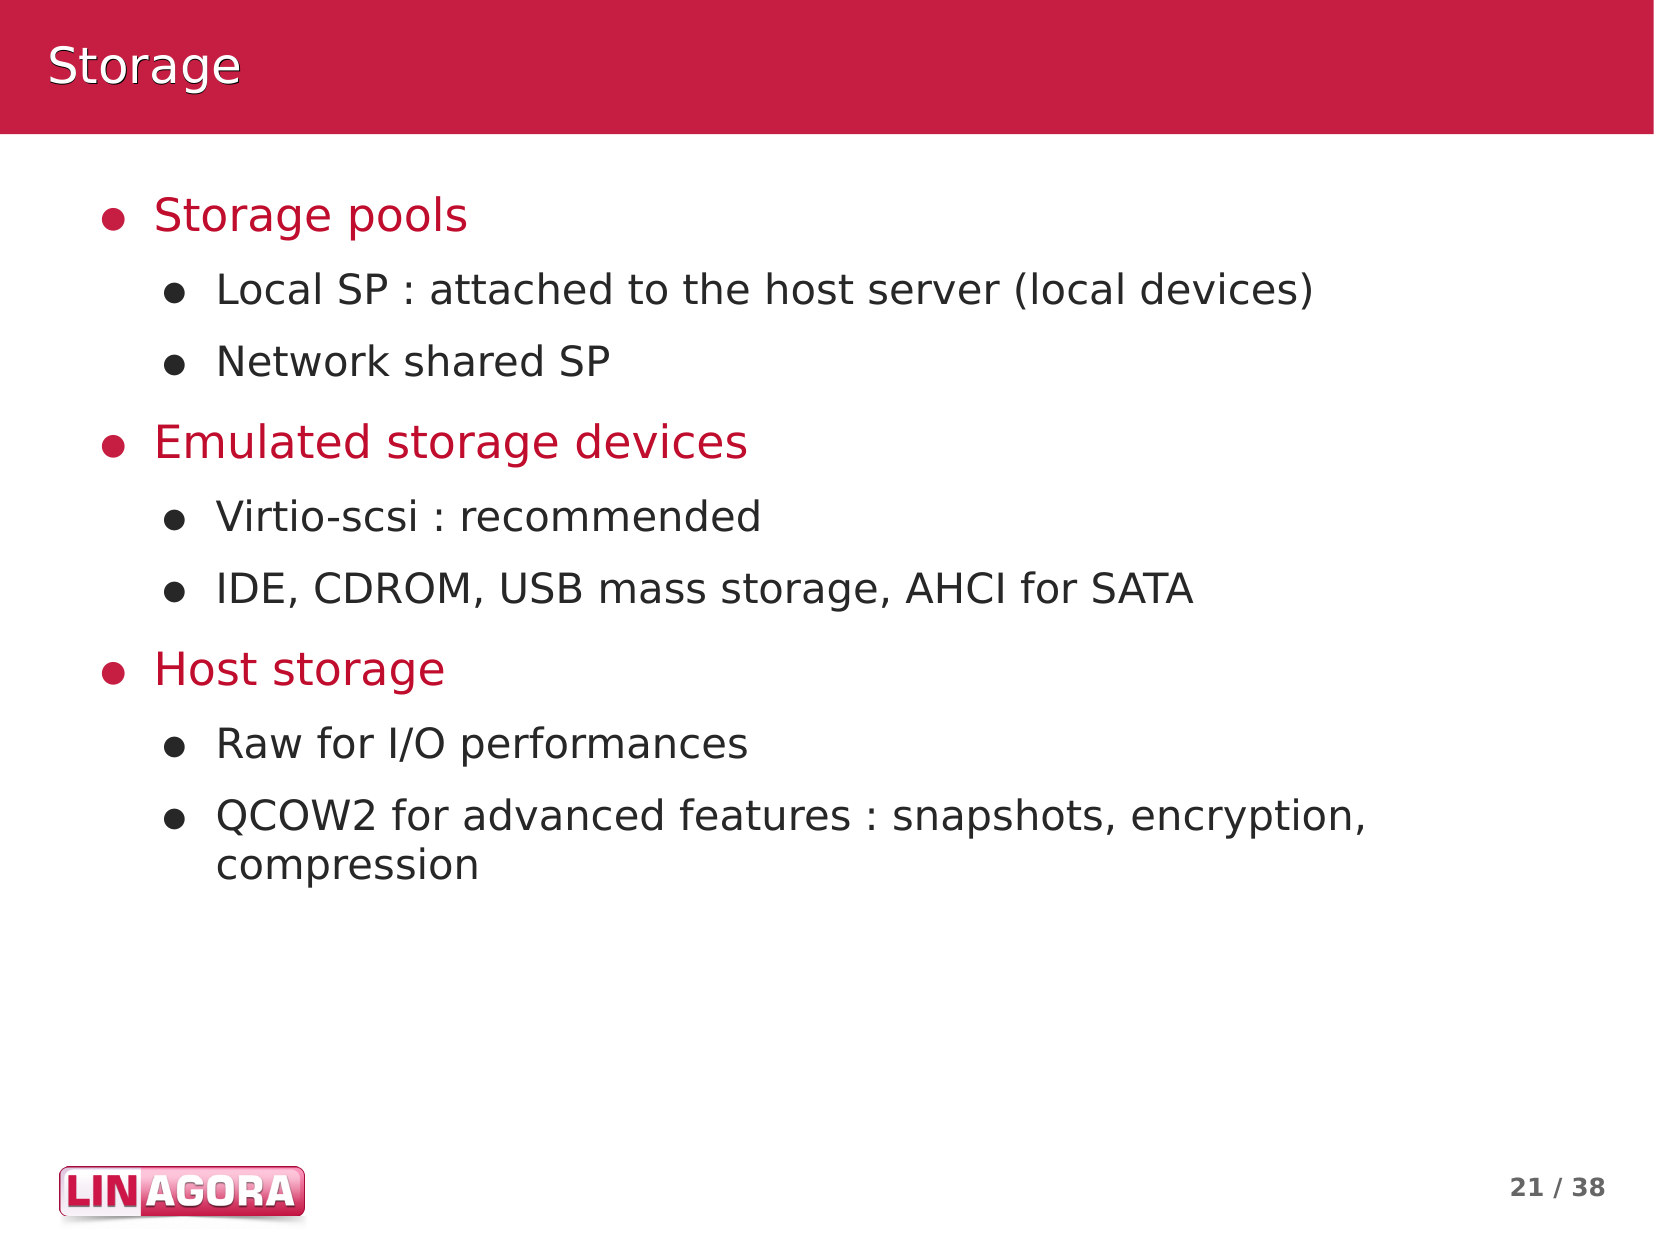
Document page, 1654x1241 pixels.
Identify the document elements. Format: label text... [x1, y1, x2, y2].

picture [59, 1166, 308, 1229]
title Storage [47, 7, 1624, 126]
list Storage pools Local SP : attached to the host server (local devices) Network shared SP Emulated storage devices Virtio-scsi : recommended IDE, CDROM, USB mass storage, AHCI for SATA Host storage Raw for I/O performances QCOW2 for advanced features : snapshots, encryption, compression [82, 188, 1571, 1111]
